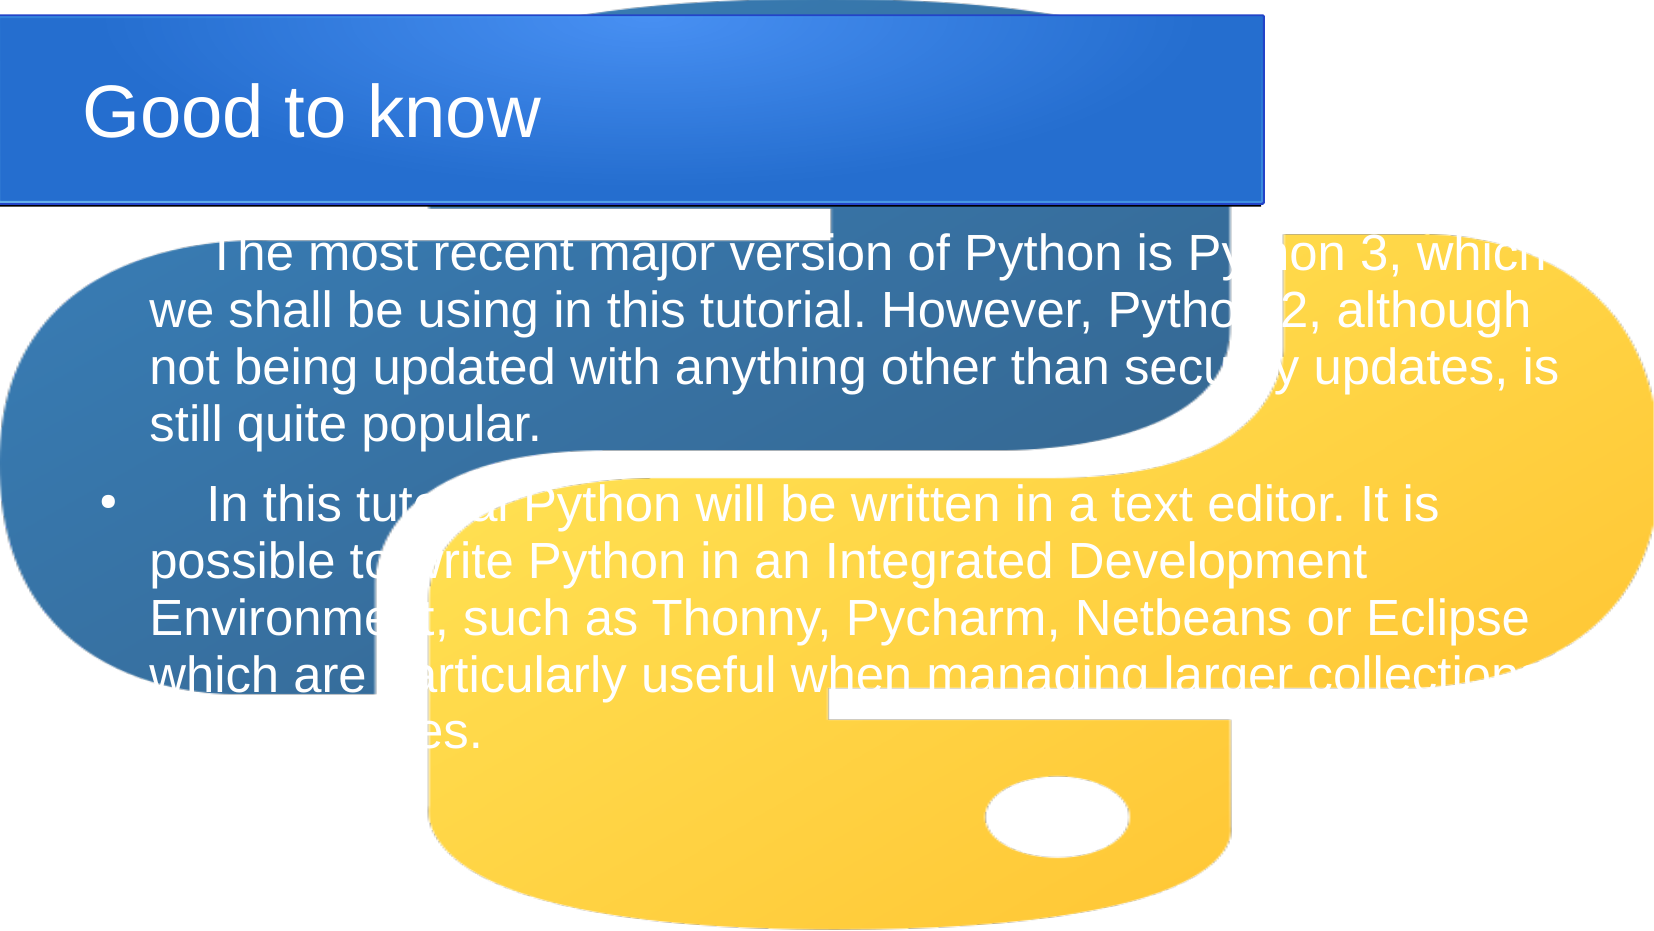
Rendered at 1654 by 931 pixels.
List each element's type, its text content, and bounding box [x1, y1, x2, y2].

picture [0, 0, 1654, 931]
title Good to know [82, 35, 1235, 189]
list The most recent major version of Python is Python 3, which we shall be using in this tutorial. However, Python 2, although not being updated with anything other than security updates, is still quite popular. In this tutorial Python will be written in a text editor. It is possible to write Python in an Integrated Development Environment, such as Thonny, Pycharm, Netbeans or Eclipse which are particularly useful when managing larger collections of Python files. [82, 224, 1571, 764]
